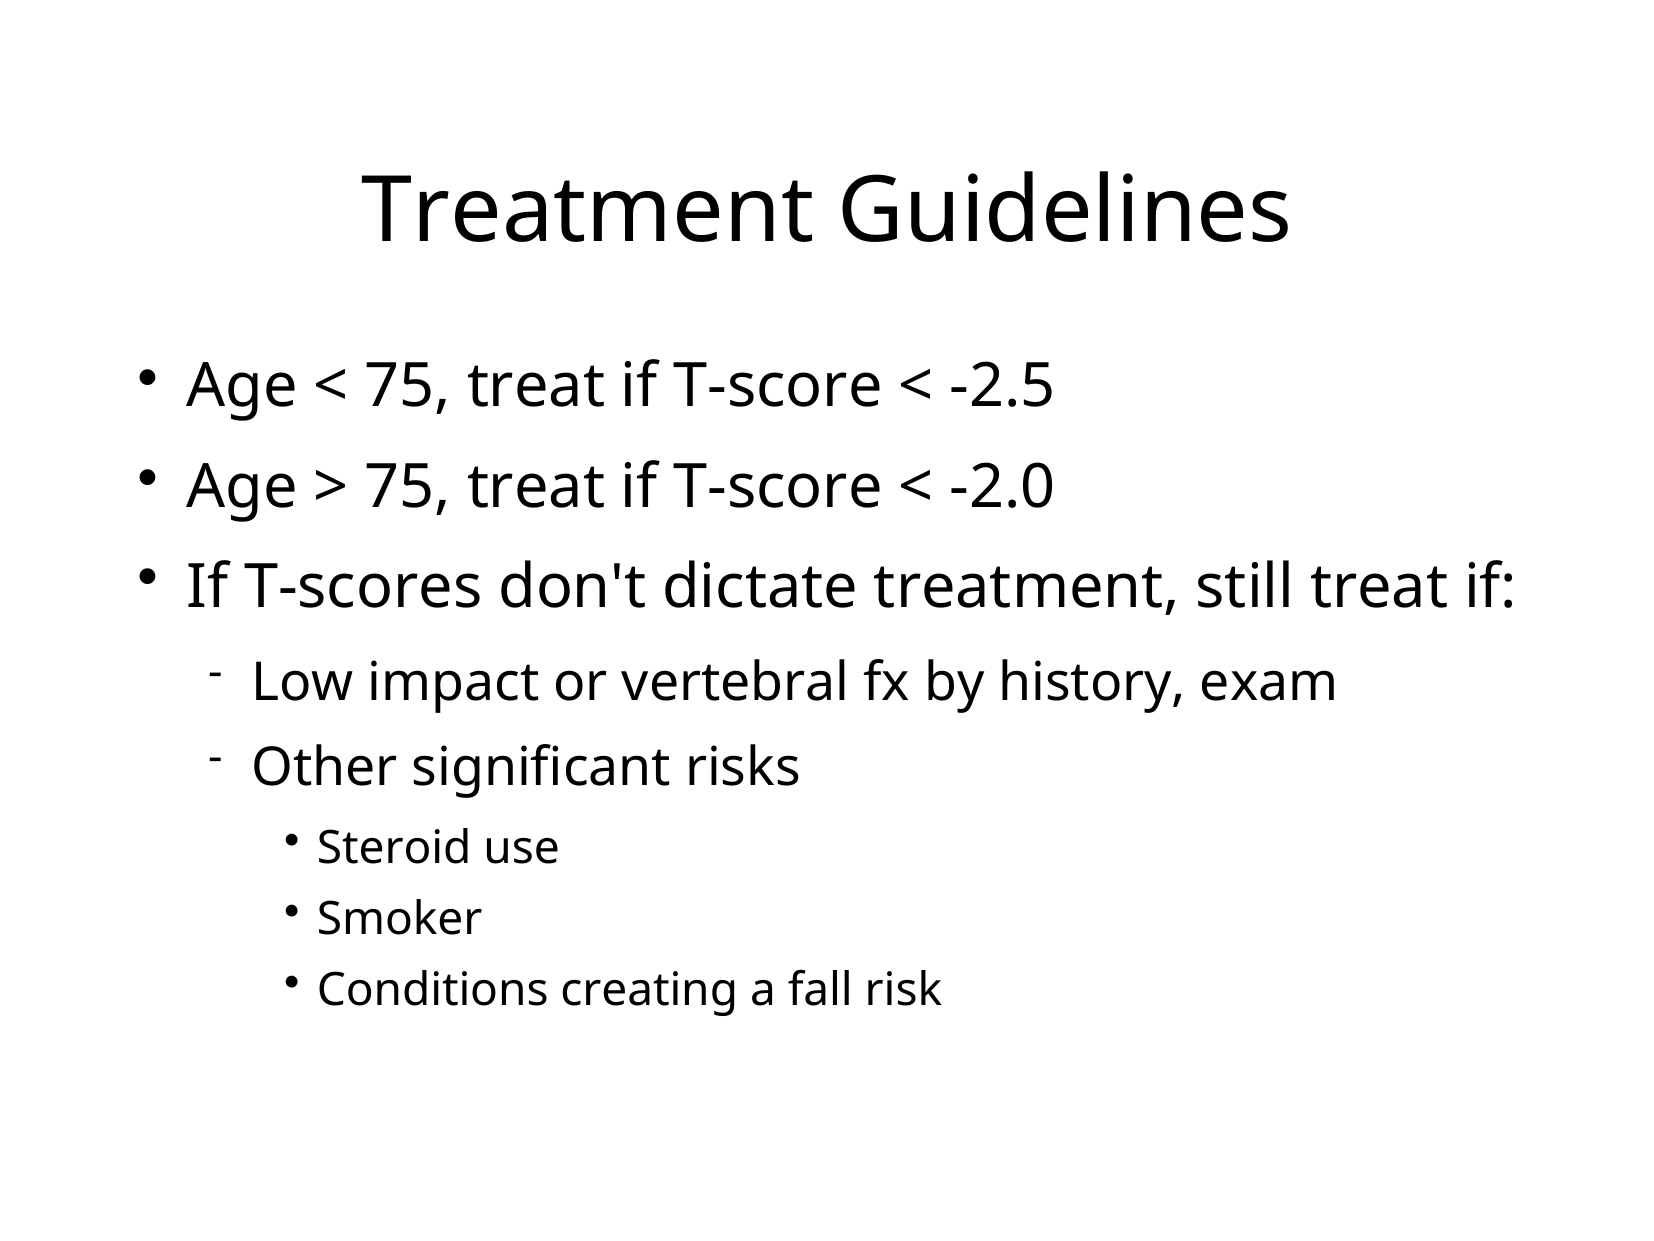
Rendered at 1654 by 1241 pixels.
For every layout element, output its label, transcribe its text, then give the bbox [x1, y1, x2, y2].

list Age < 75, treat if T-score < -2.5 Age > 75, treat if T-score < -2.0 If T-scores don't dictate treatment, still treat if: Low impact or vertebral fx by history, exam Other significant risks Steroid use Smoker Conditions creating a fall risk [121, 344, 1534, 1078]
title Treatment Guidelines [121, 155, 1534, 258]
